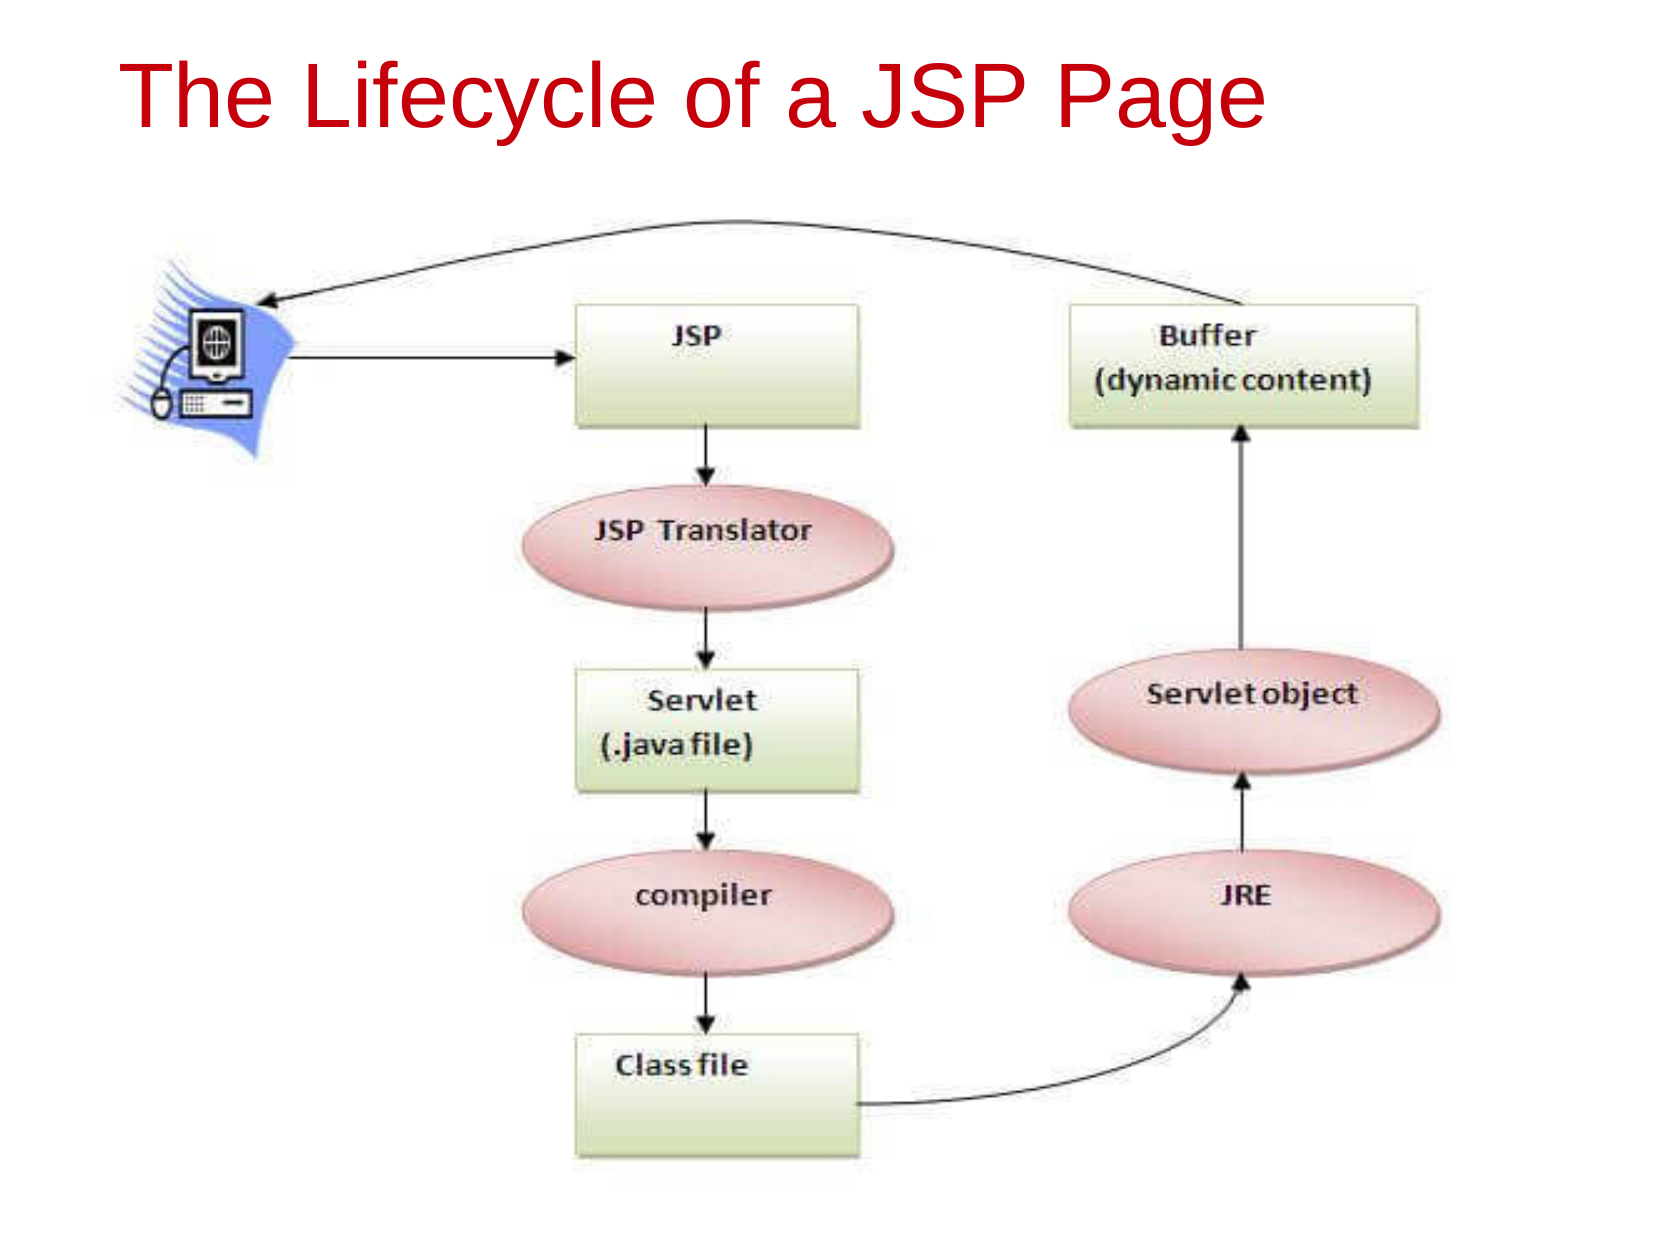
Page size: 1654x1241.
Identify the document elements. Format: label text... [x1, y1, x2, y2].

picture [94, 165, 1571, 1193]
title The Lifecycle of a JSP Page [82, 44, 1571, 147]
